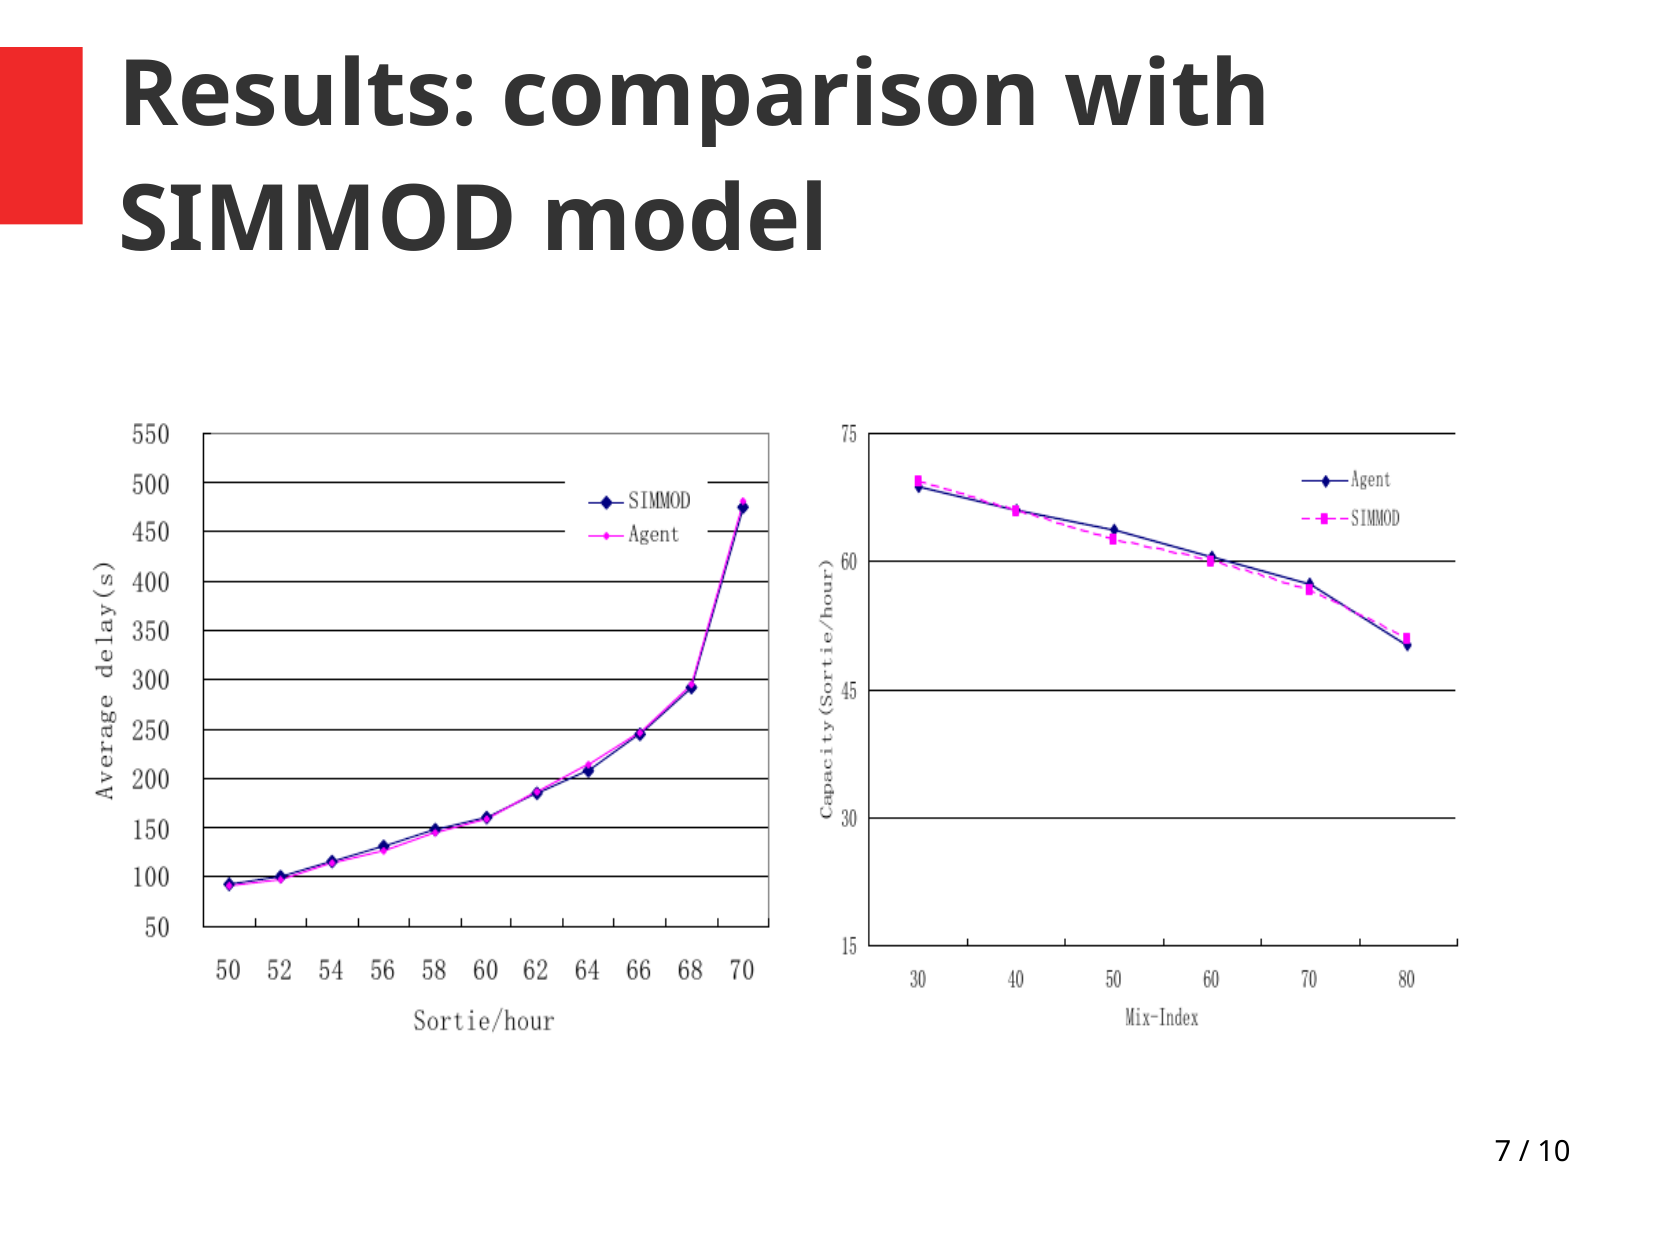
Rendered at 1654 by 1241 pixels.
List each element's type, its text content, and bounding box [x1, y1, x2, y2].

title Results: comparison with SIMMOD model [118, 45, 1571, 260]
picture [15, 370, 1627, 1066]
